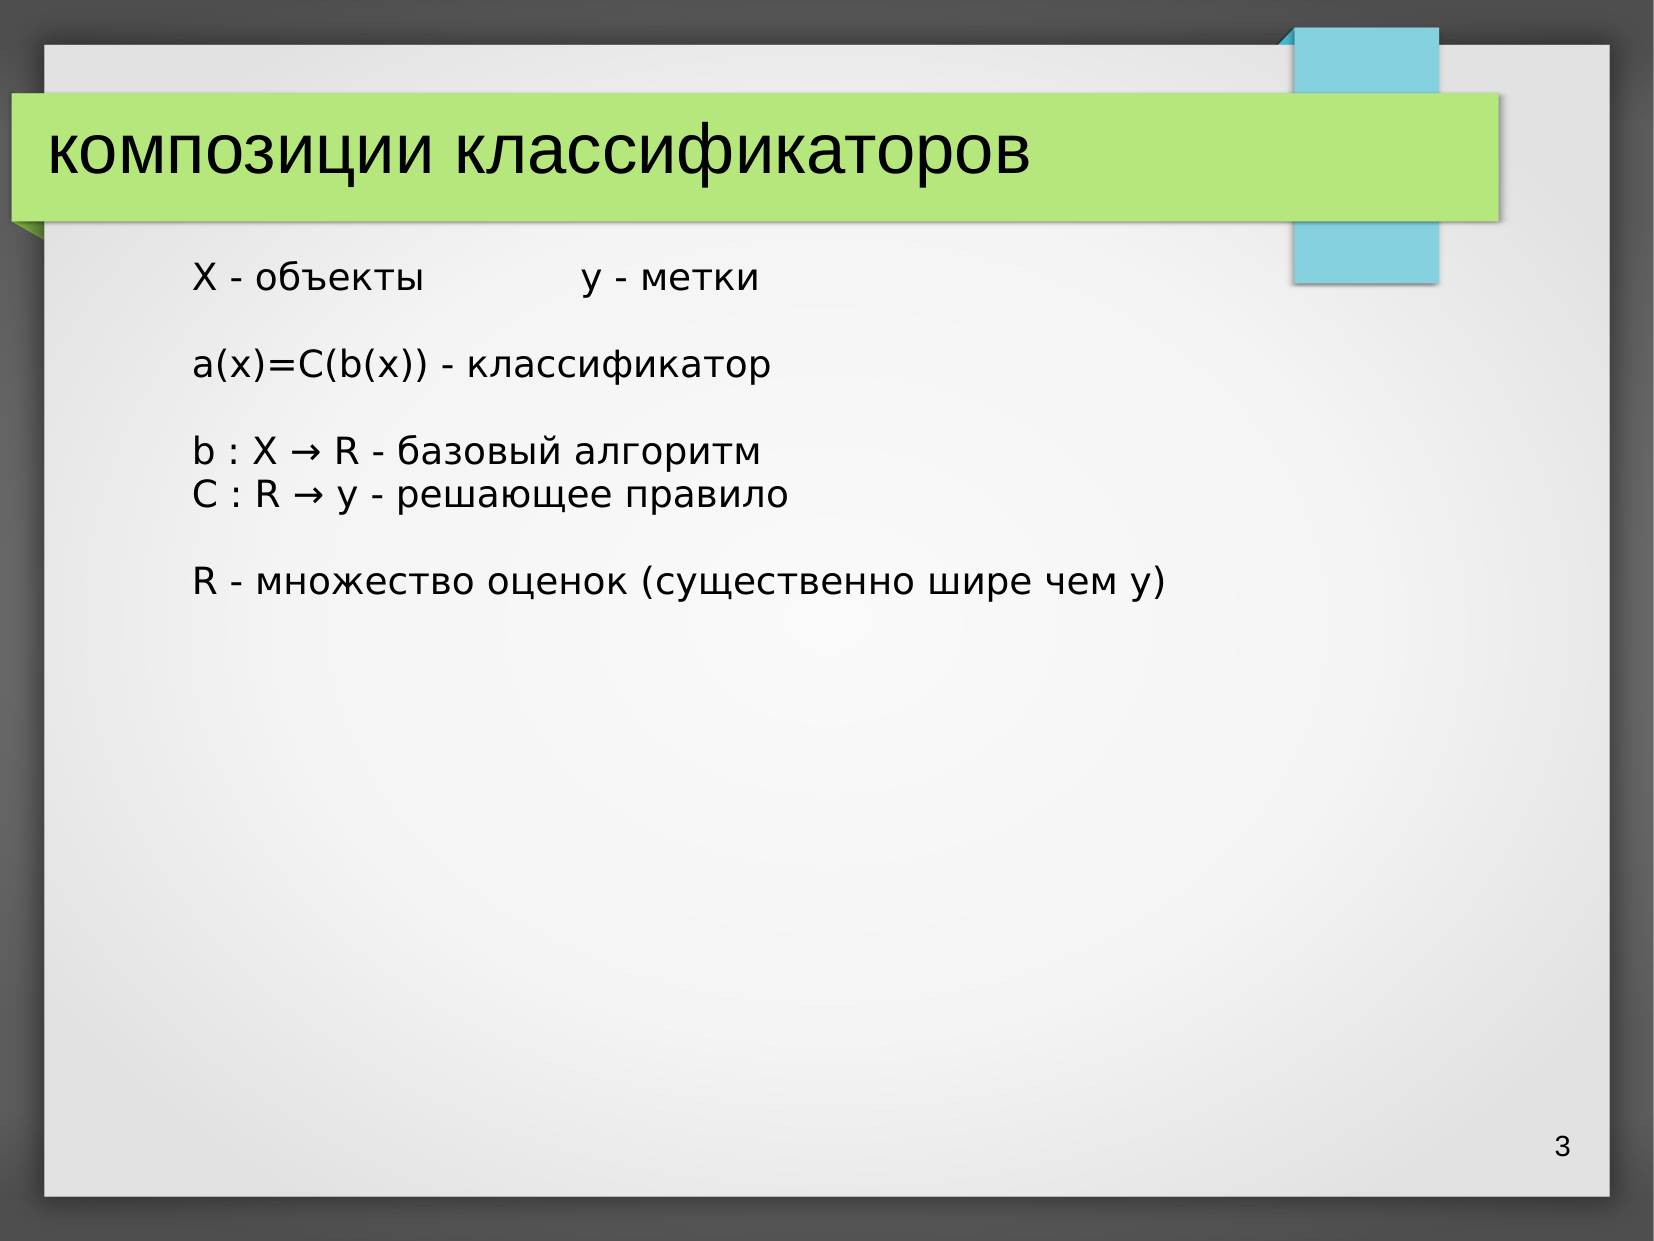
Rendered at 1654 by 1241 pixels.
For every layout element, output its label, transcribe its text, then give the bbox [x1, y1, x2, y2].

title композиции классификаторов [47, 109, 1501, 189]
text_box X - объекты y - метки a(x)=C(b(x)) - классификатор b : X → R - базовый алгоритм C : R → y - решающее правило R - множество оценок (существенно шире чем y) [177, 248, 1205, 890]
picture [0, 0, 1654, 1241]
